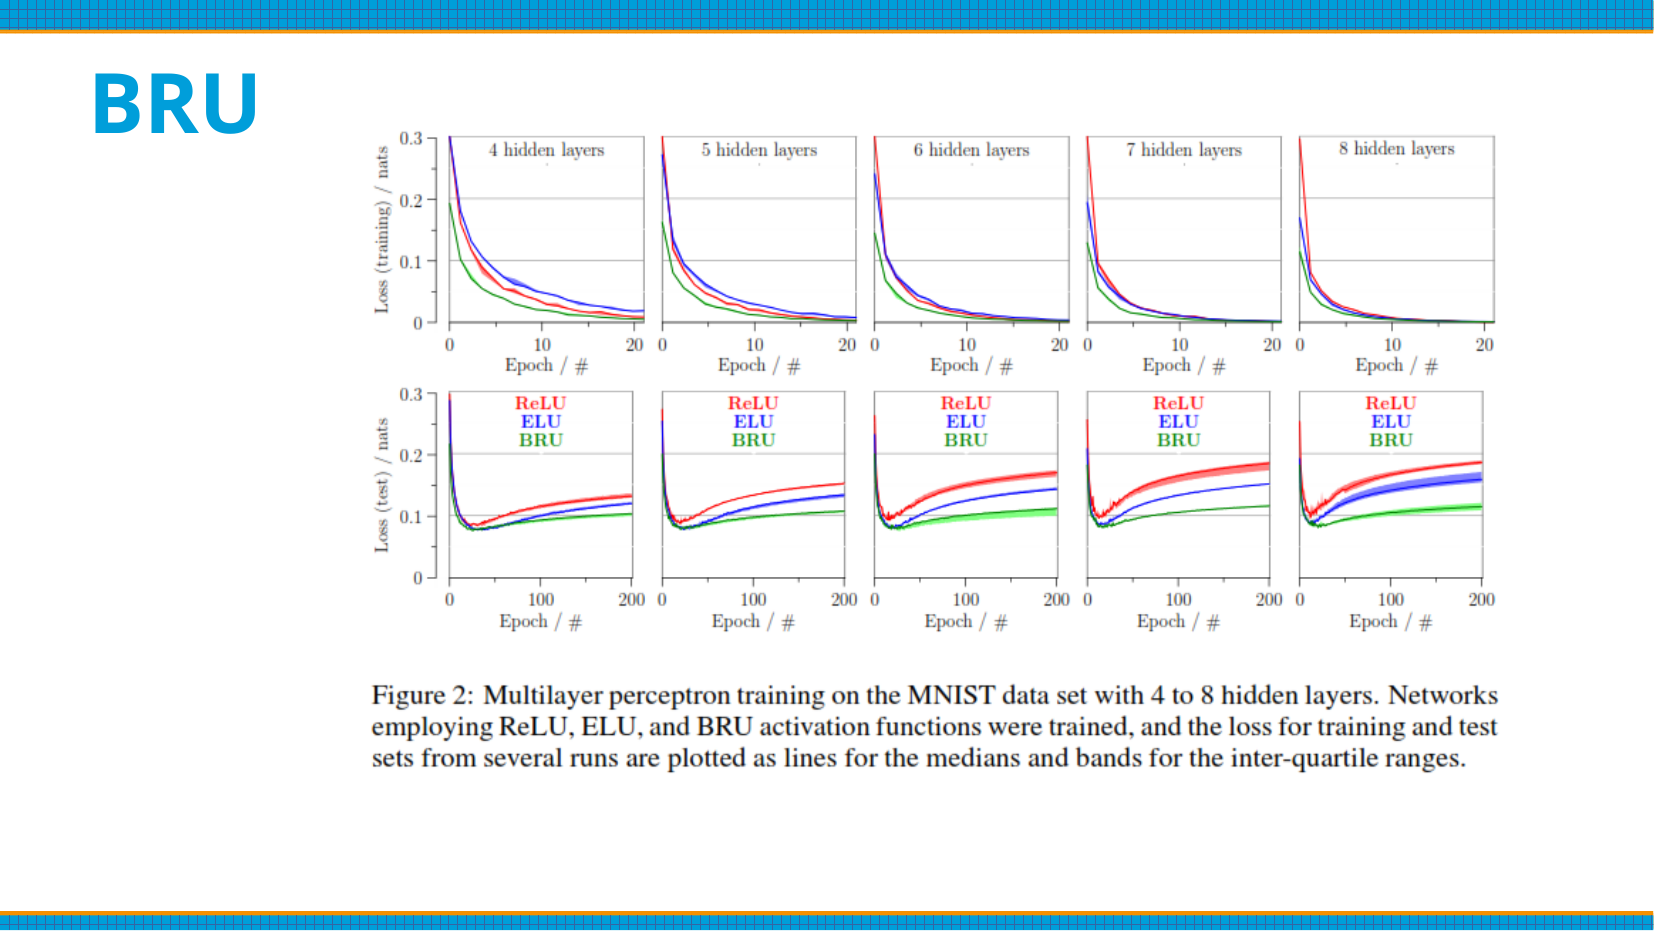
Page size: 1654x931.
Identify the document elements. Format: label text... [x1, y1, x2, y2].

subtitle BRU [88, 44, 1565, 798]
picture [335, 112, 1538, 781]
